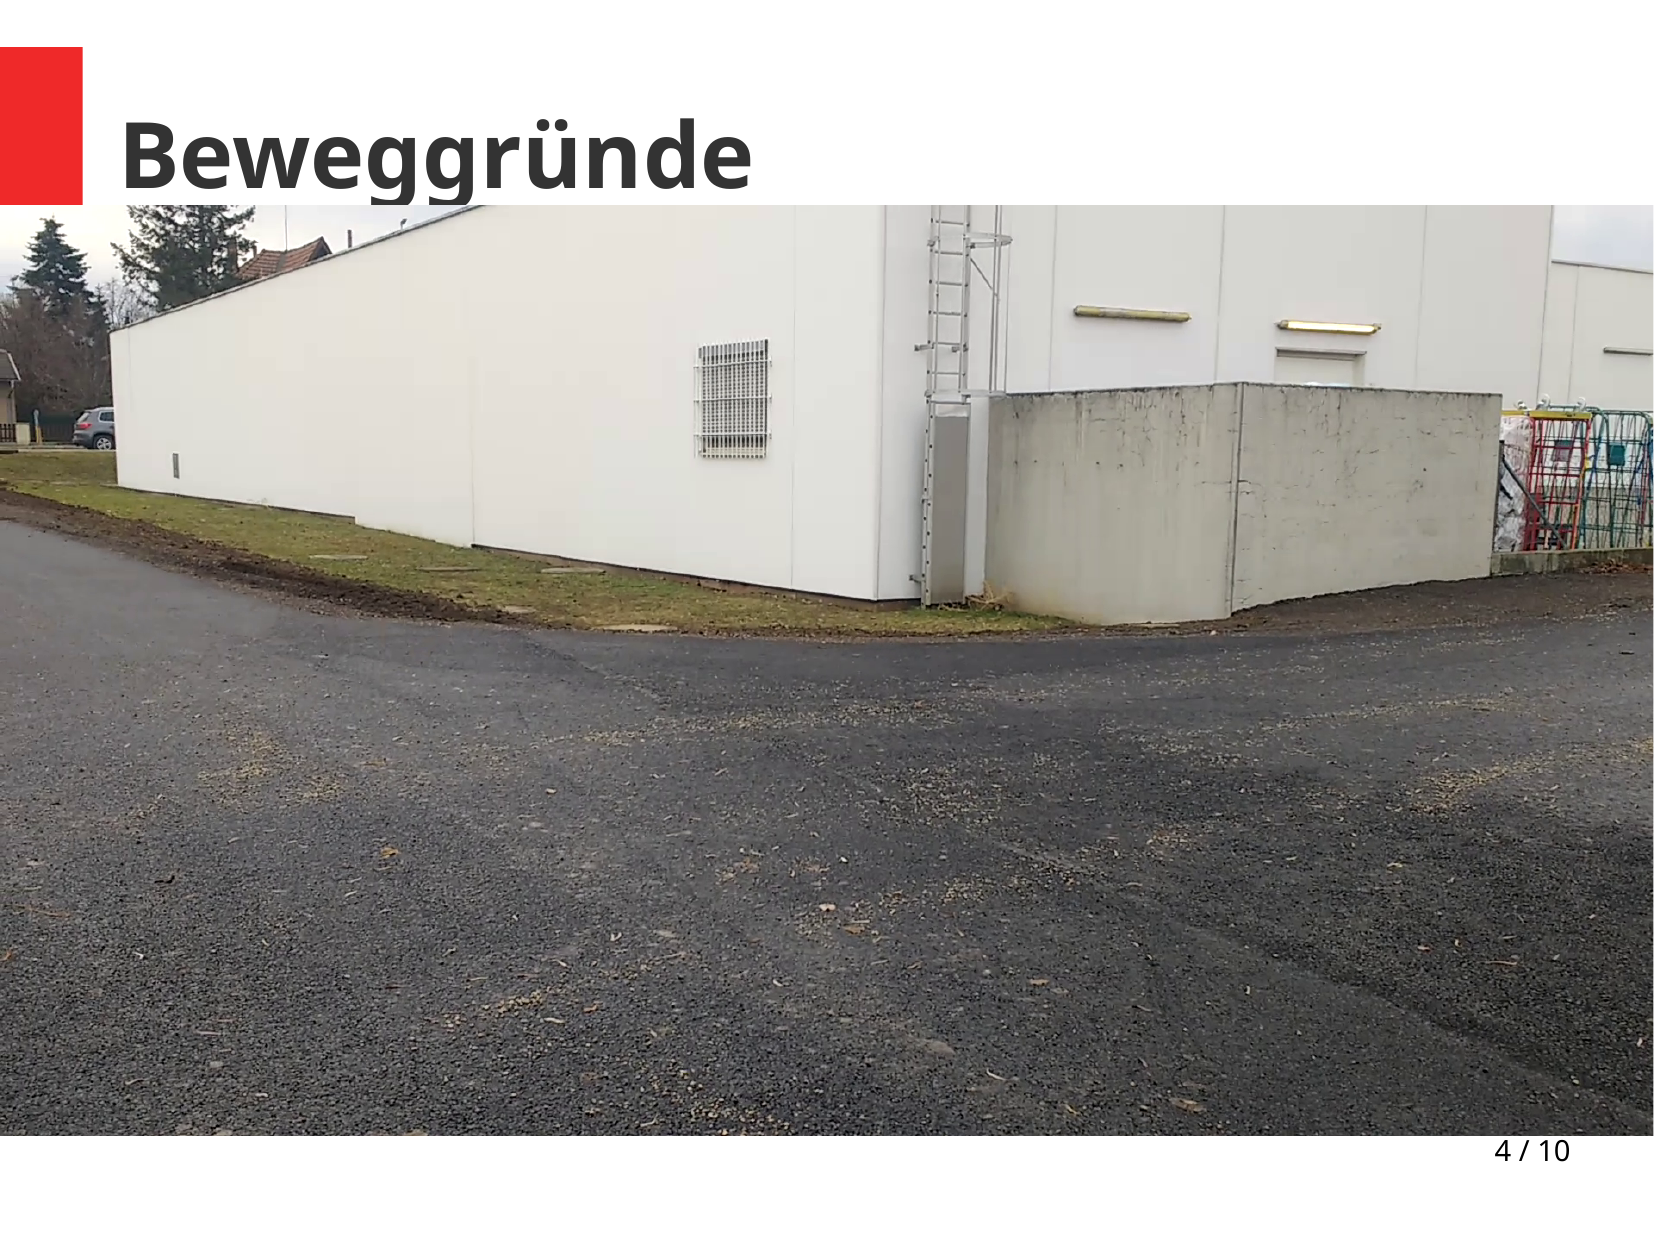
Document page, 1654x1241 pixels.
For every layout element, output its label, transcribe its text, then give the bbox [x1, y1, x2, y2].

title Beweggründe [118, 49, 1571, 205]
picture [0, 205, 1654, 1136]
